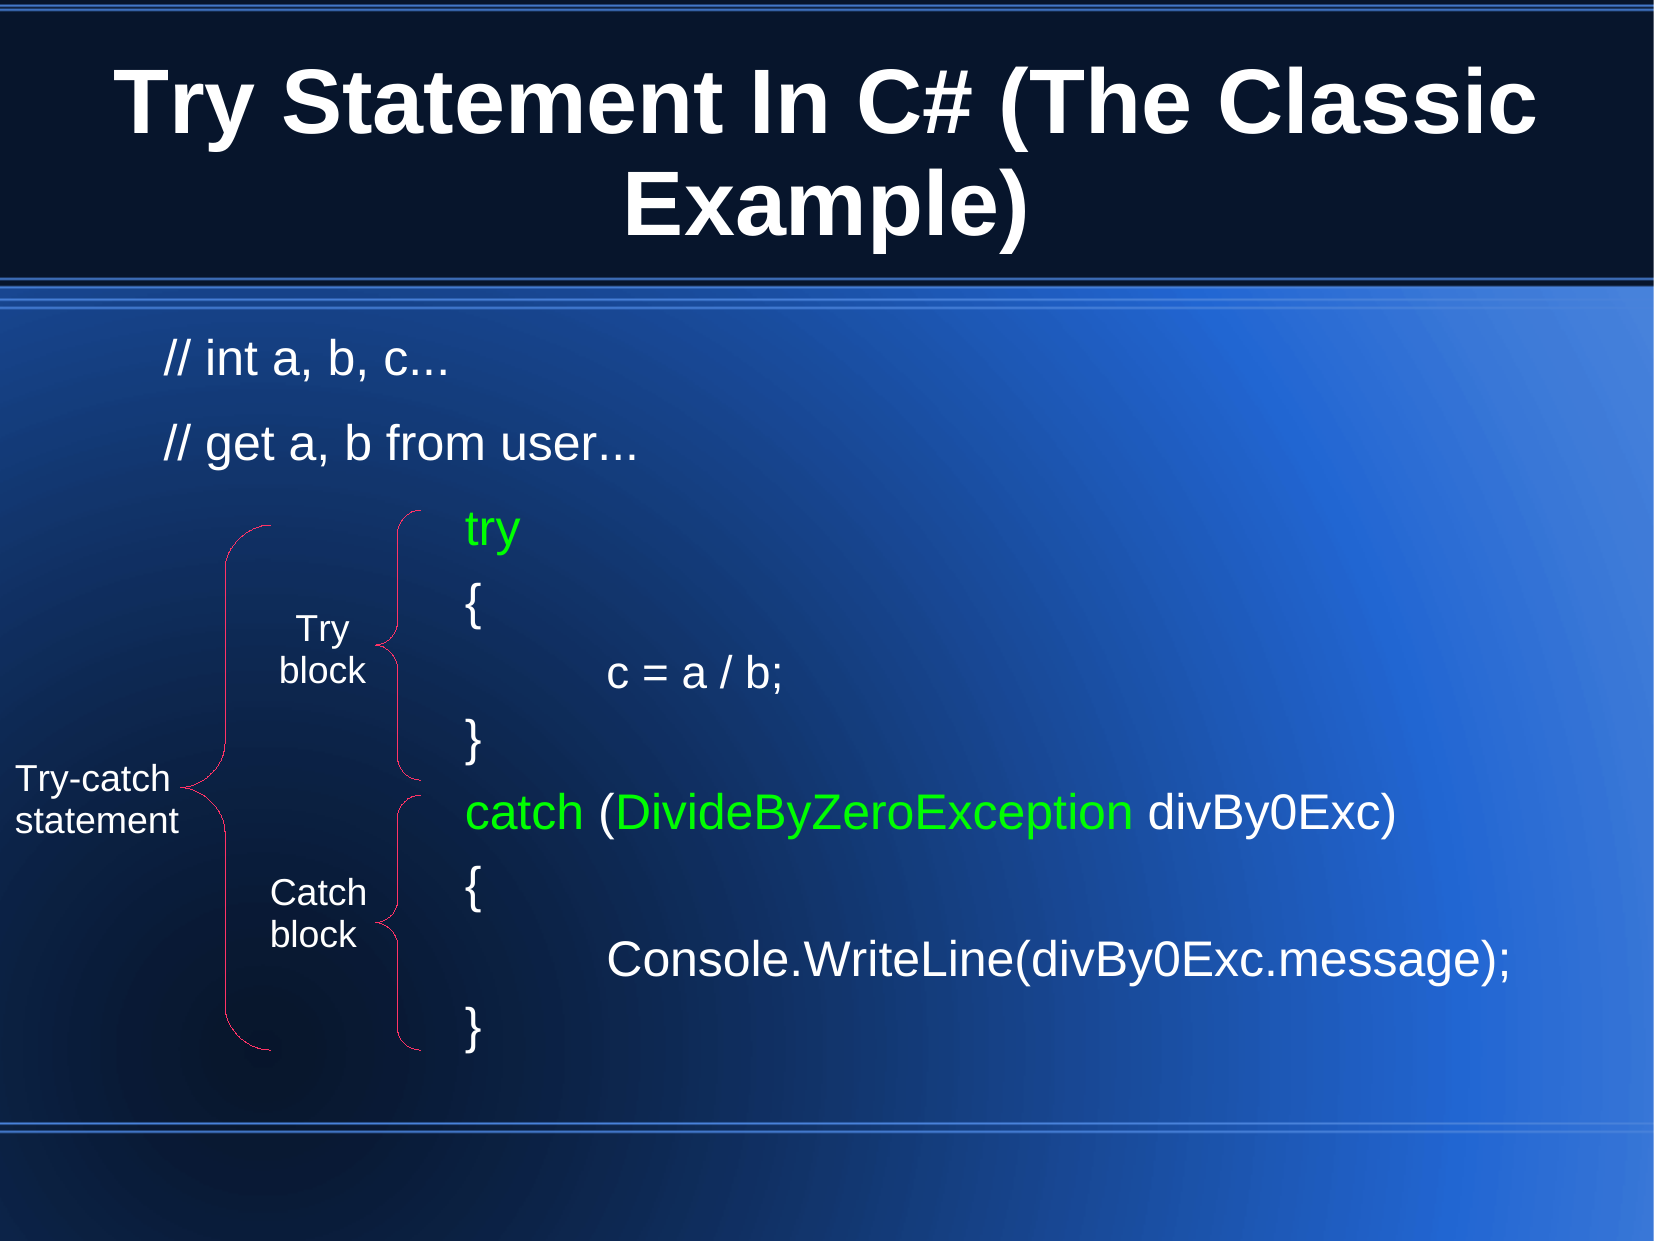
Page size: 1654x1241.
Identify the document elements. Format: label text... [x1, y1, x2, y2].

list // int a, b, c... // get a, b from user... try { c = a / b; } catch (DivideByZeroException divBy0Exc) { Console.WriteLine(divBy0Exc.message); } [75, 330, 1564, 1149]
title Try Statement In C# (The Classic Example) [82, 49, 1571, 257]
text_box Try block [255, 600, 391, 699]
text_box Catch block [255, 864, 391, 1006]
text_box Try-catch statement [0, 750, 196, 961]
picture [0, 0, 1654, 1241]
